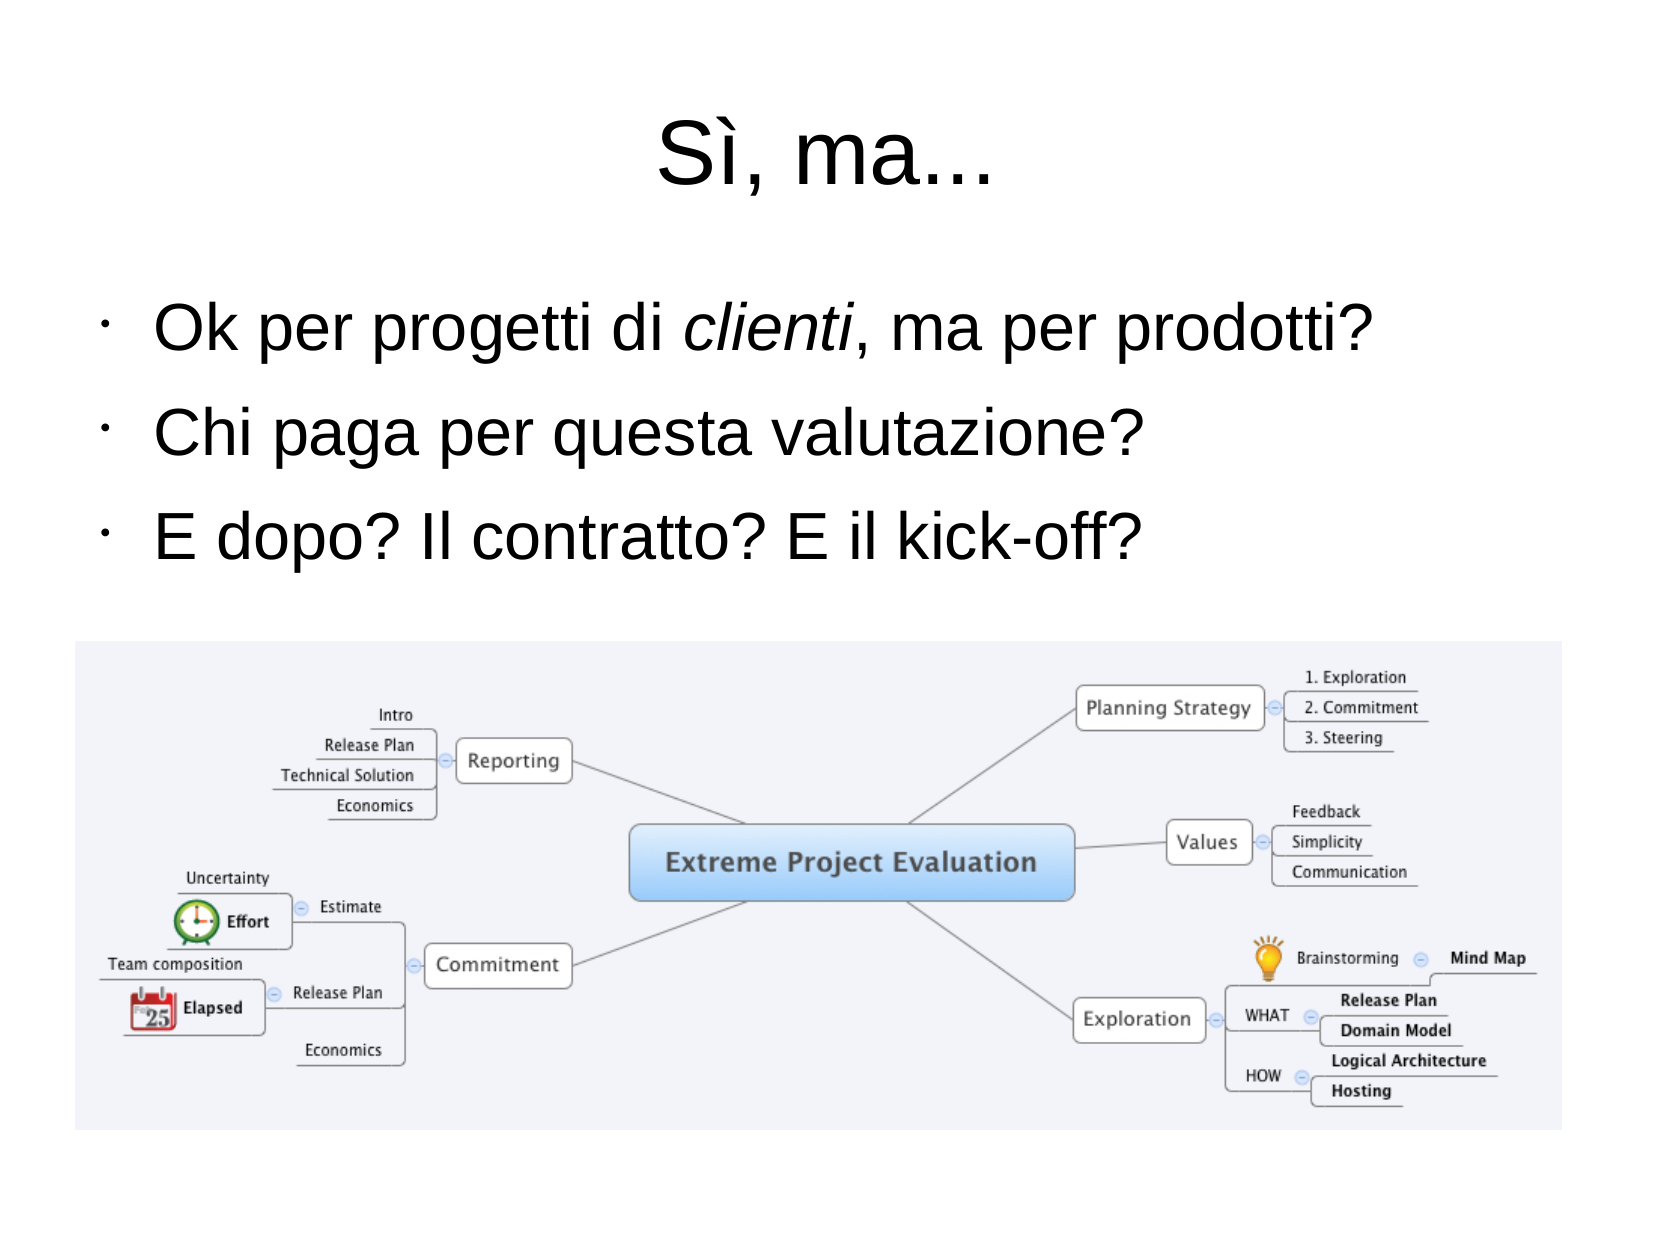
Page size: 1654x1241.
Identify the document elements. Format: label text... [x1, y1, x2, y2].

list Ok per progetti di clienti, ma per prodotti? Chi paga per questa valutazione? E dopo? Il contratto? E il kick-off? [82, 290, 1571, 1109]
title Sì, ma... [82, 49, 1571, 257]
picture [75, 641, 1562, 1130]
